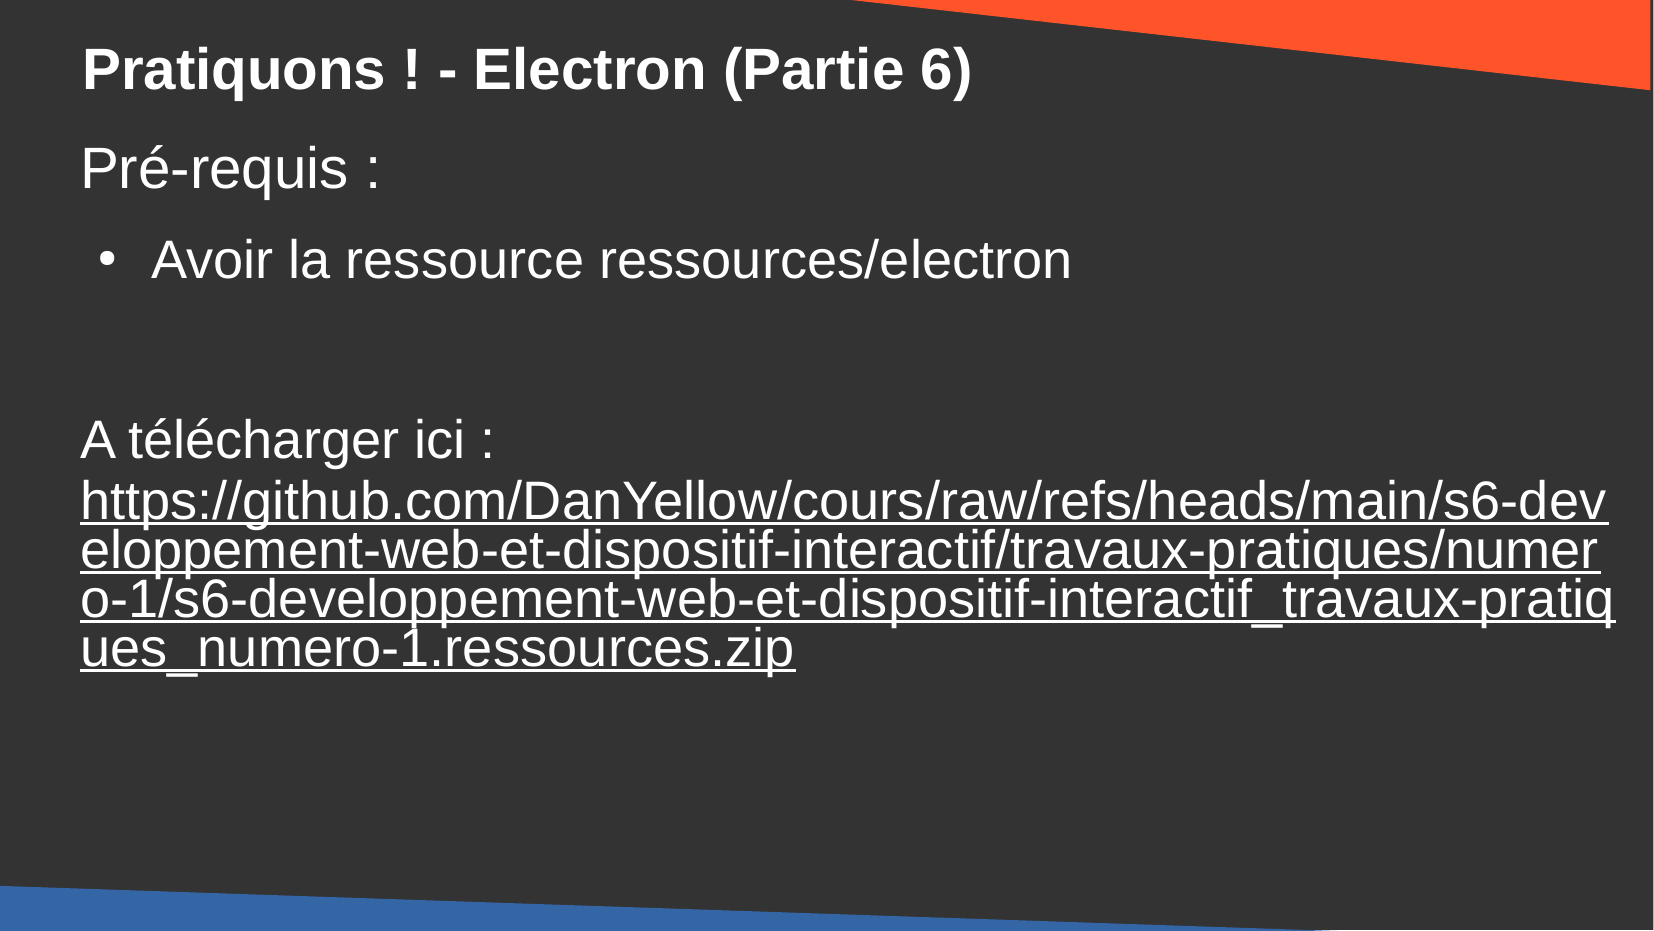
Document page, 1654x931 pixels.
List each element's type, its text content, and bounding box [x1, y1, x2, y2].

title Pratiquons ! - Electron (Partie 6) [82, 37, 1571, 114]
text_box [0, 885, 1337, 931]
list Pré-requis : Avoir la ressource ressources/electron A télécharger ici : https://github.com/DanYellow/cours/raw/refs/heads/main/s6-developpement-web-et-dispositif-interactif/travaux-pratiques/numero-1/s6-developpement-web-et-dispositif-interactif_travaux-pratiques_numero-1.ressources.zip [80, 135, 1620, 721]
text_box [851, 0, 1651, 91]
